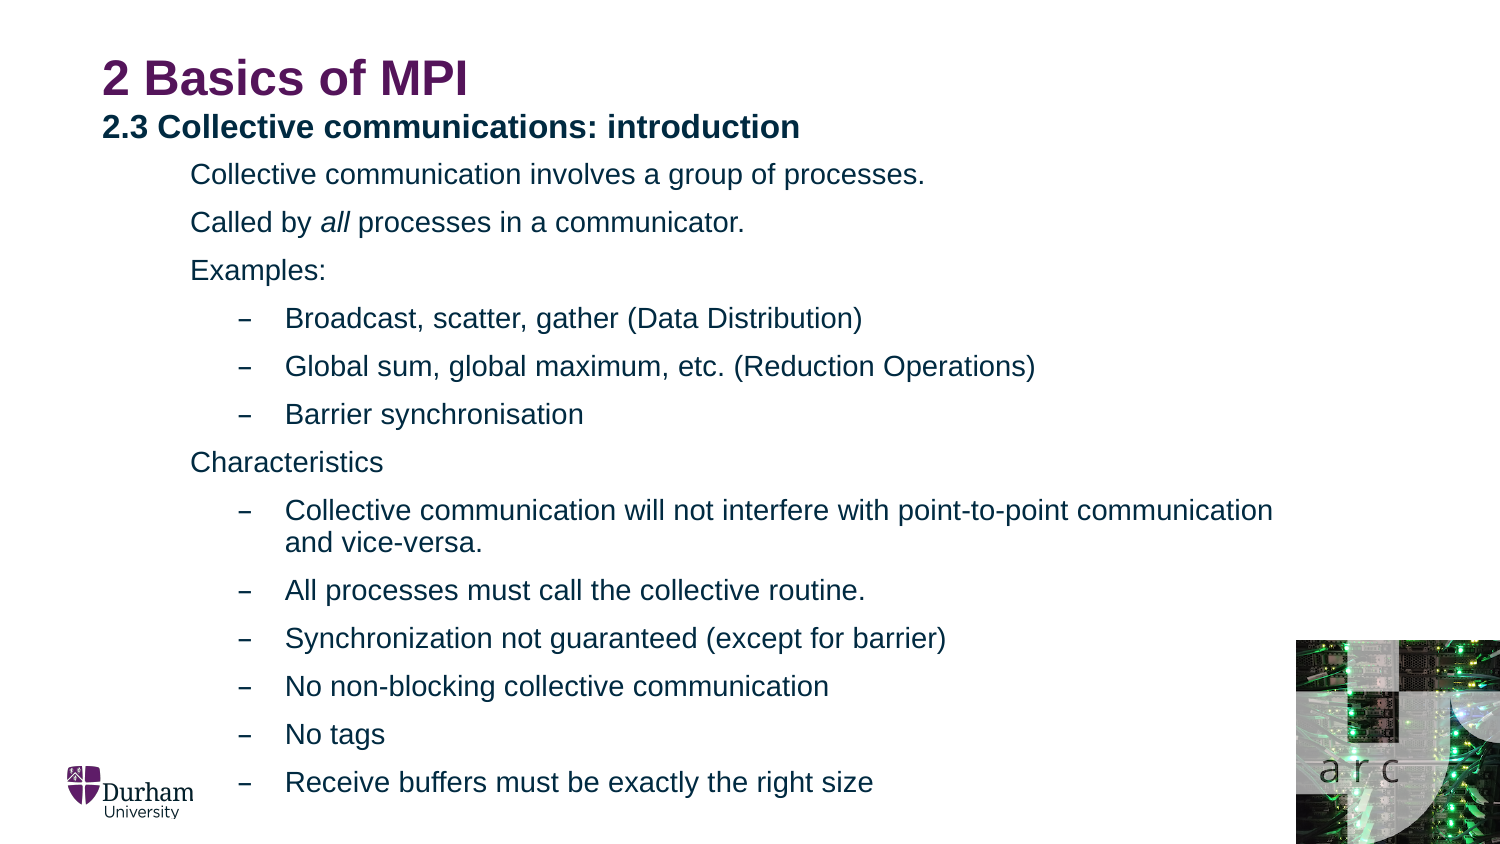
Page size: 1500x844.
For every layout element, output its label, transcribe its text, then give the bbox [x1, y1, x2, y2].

title 2 Basics of MPI 2.3 Collective communications: introduction [101, 45, 1399, 187]
picture [67, 766, 193, 819]
picture [1296, 640, 1500, 844]
list Collective communication involves a group of processes. Called by all processes in a communicator. Examples: Broadcast, scatter, gather (Data Distribution) Global sum, global maximum, etc. (Reduction Operations) Barrier synchronisation Characteristics Collective communication will not interfere with point-to-point communication and vice-versa. All processes must call the collective routine. Synchronization not guaranteed (except for barrier) No non-blocking collective communication No tags Receive buffers must be exactly the right size [190, 159, 1304, 745]
